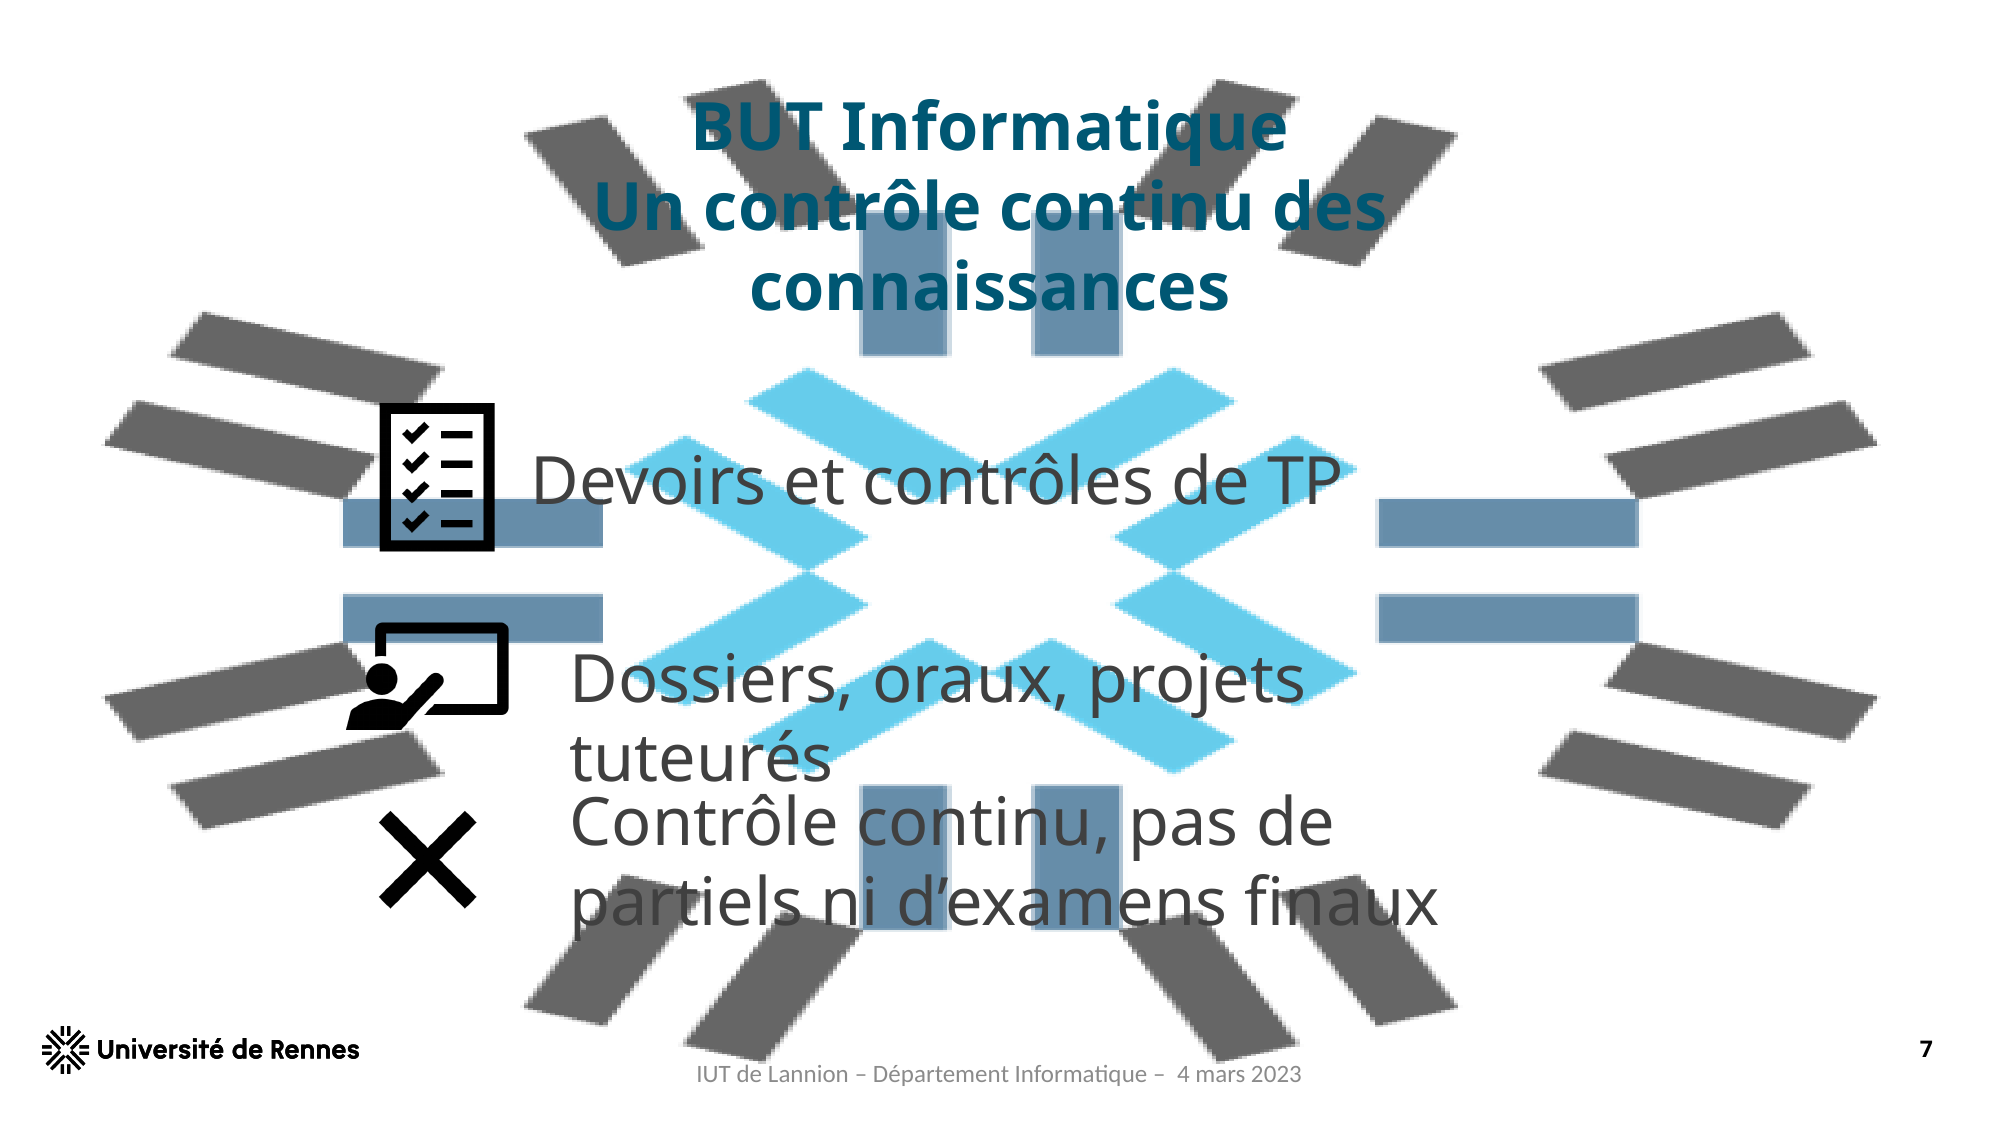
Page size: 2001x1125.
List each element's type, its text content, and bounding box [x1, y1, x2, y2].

text_box BUT Informatique Un contrôle continu des connaissances [365, 76, 1615, 331]
picture [338, 587, 516, 765]
text_box IUT de Lannion – Département Informatique – 4 mars 2023 [662, 1042, 1338, 1103]
text_box Devoirs et contrôles de TP [526, 431, 1361, 526]
picture [348, 388, 526, 566]
picture [361, 793, 494, 927]
picture [42, 1026, 359, 1074]
text_box Contrôle continu, pas de partiels ni d’examens finaux [554, 771, 1548, 947]
text_box Dossiers, oraux, projets tuteurés [554, 627, 1520, 771]
